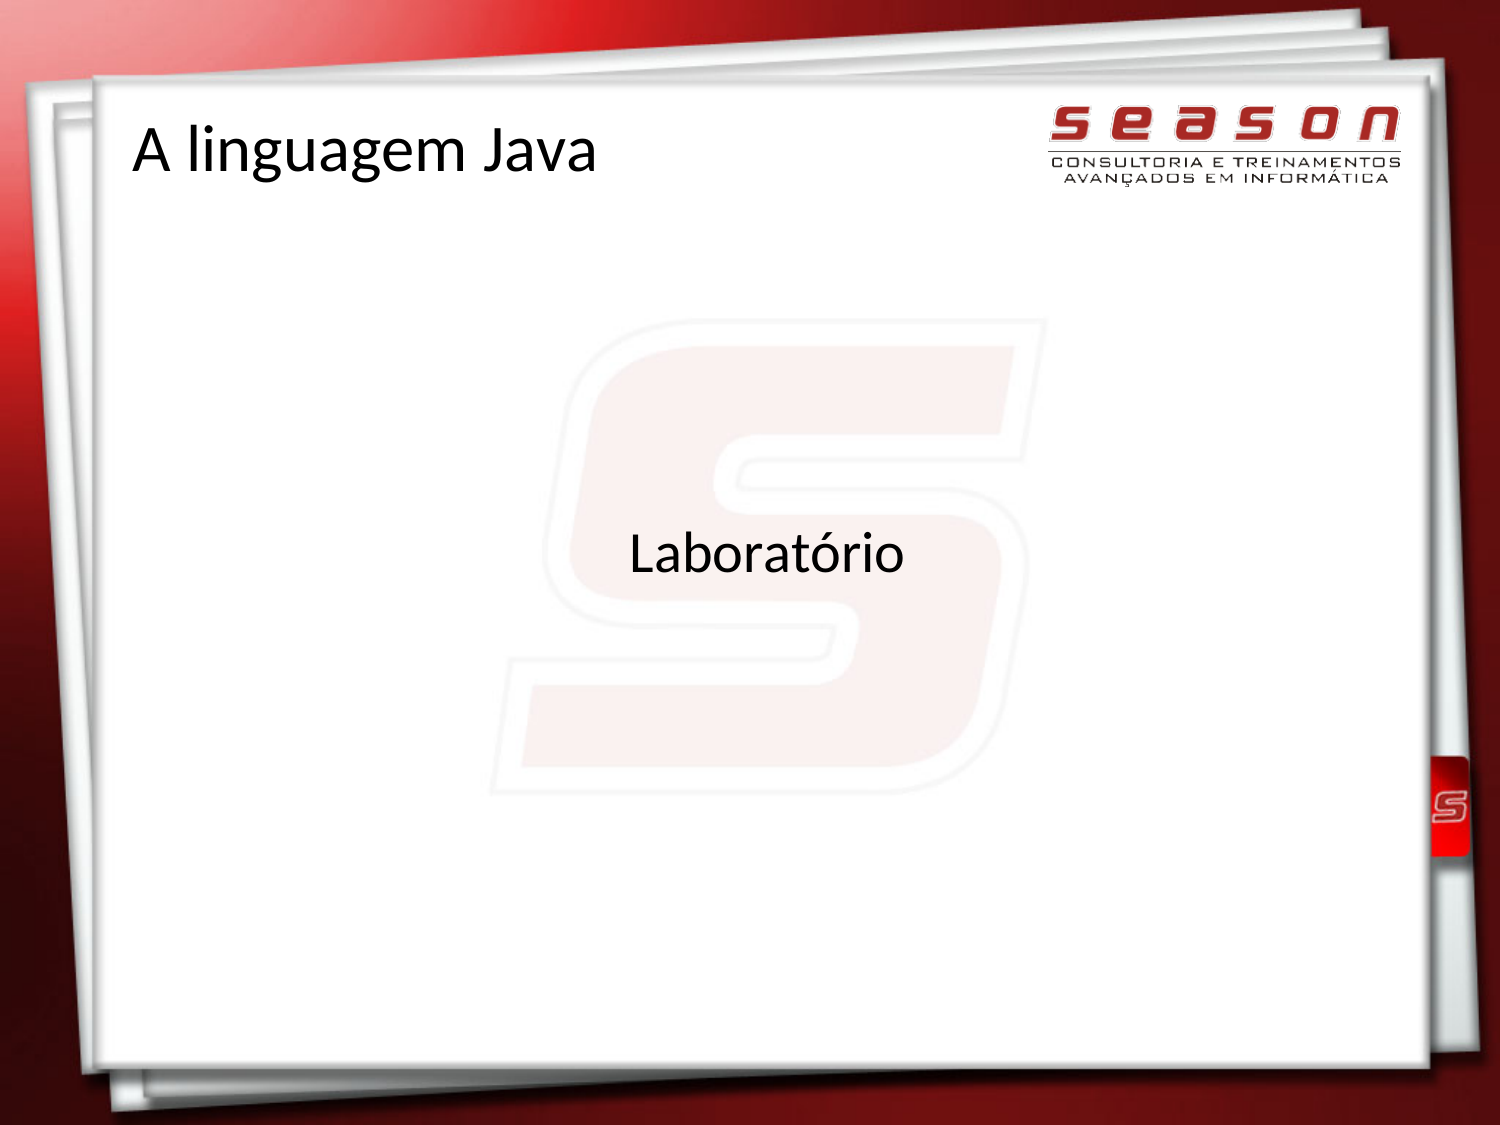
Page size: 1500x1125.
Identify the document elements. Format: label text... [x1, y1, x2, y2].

title A linguagem Java [118, 33, 1394, 257]
text_box Laboratório [207, 389, 1328, 709]
picture [0, 0, 1500, 1125]
